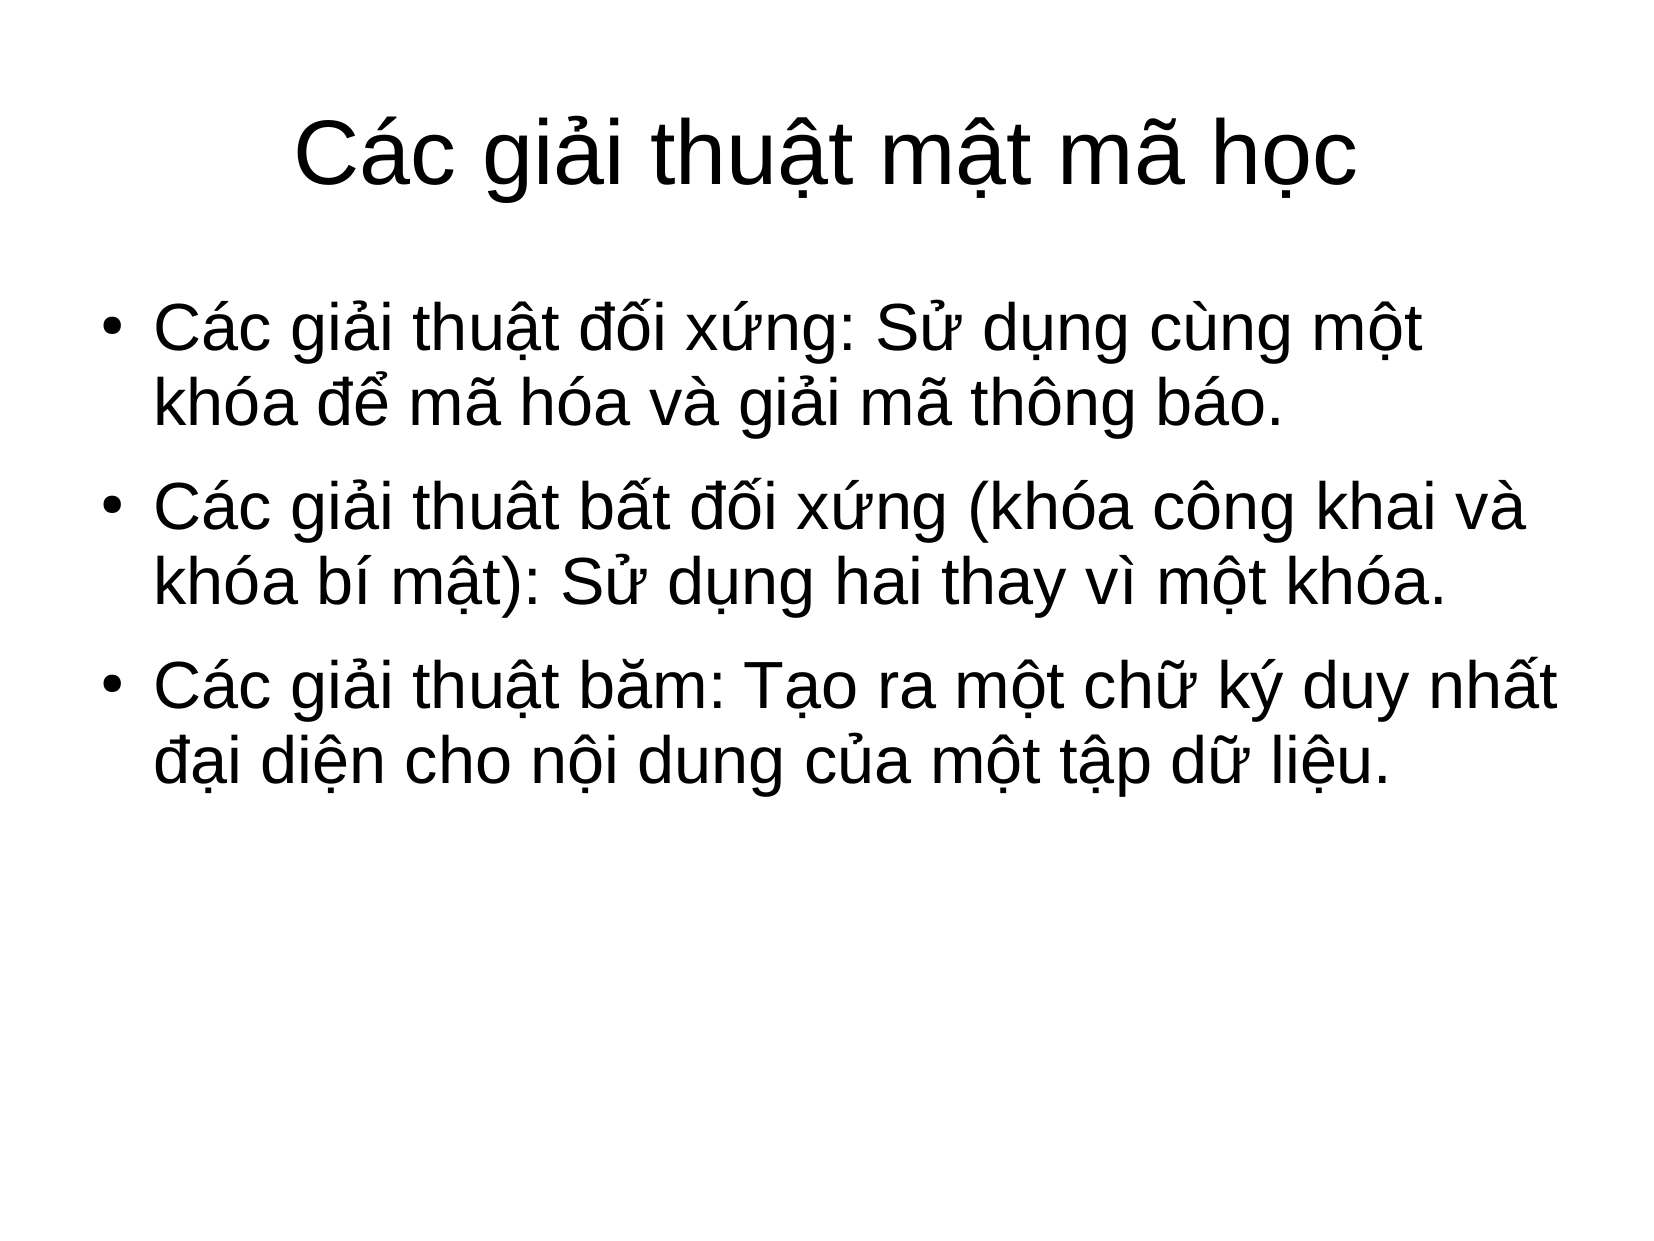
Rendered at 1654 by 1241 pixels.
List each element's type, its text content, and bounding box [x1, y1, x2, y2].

list Các giải thuật đối xứng: Sử dụng cùng một khóa để mã hóa và giải mã thông báo. Các giải thuât bất đối xứng (khóa công khai và khóa bí mật): Sử dụng hai thay vì một khóa. Các giải thuật băm: Tạo ra một chữ ký duy nhất đại diện cho nội dung của một tập dữ liệu. [82, 290, 1571, 1010]
title Các giải thuật mật mã học [82, 49, 1571, 257]
